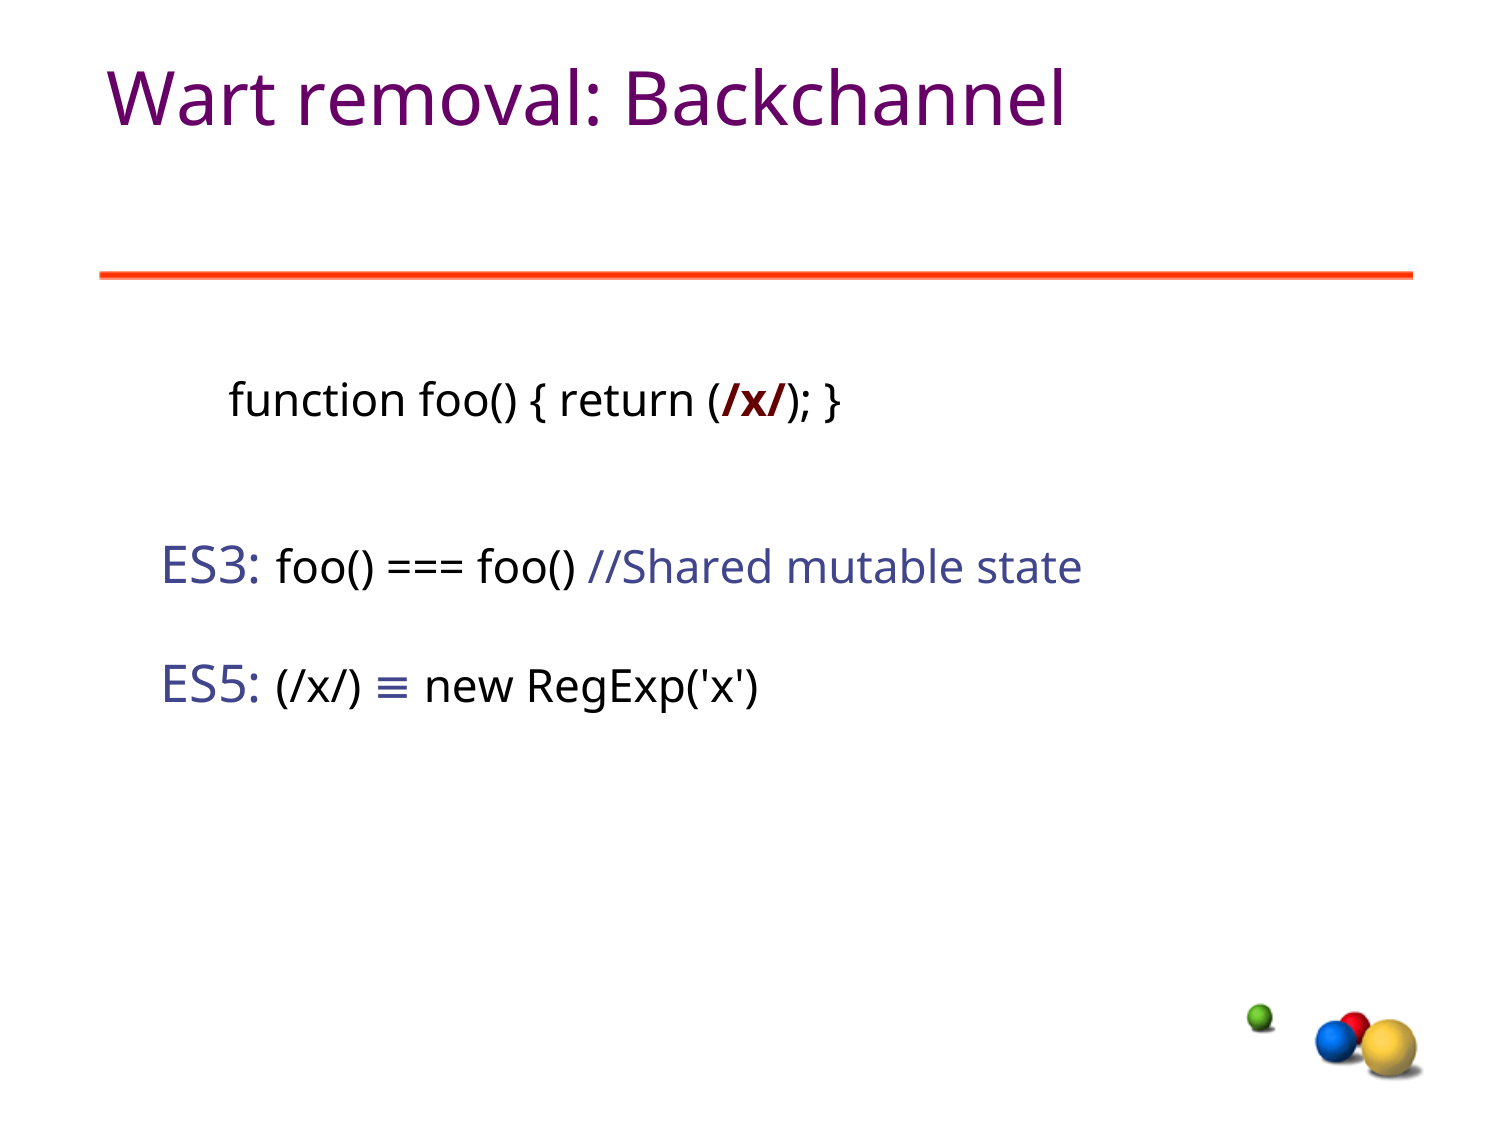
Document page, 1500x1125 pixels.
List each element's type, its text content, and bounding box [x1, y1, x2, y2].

title Wart removal: Backchannel [106, 57, 1369, 231]
picture [99, 271, 1413, 280]
subtitle function foo() { return (/x/); } ES3: foo() === foo() //Shared mutable state ES5: (/x/) ≡ new RegExp('x') [144, 320, 1407, 981]
picture [1224, 999, 1449, 1083]
